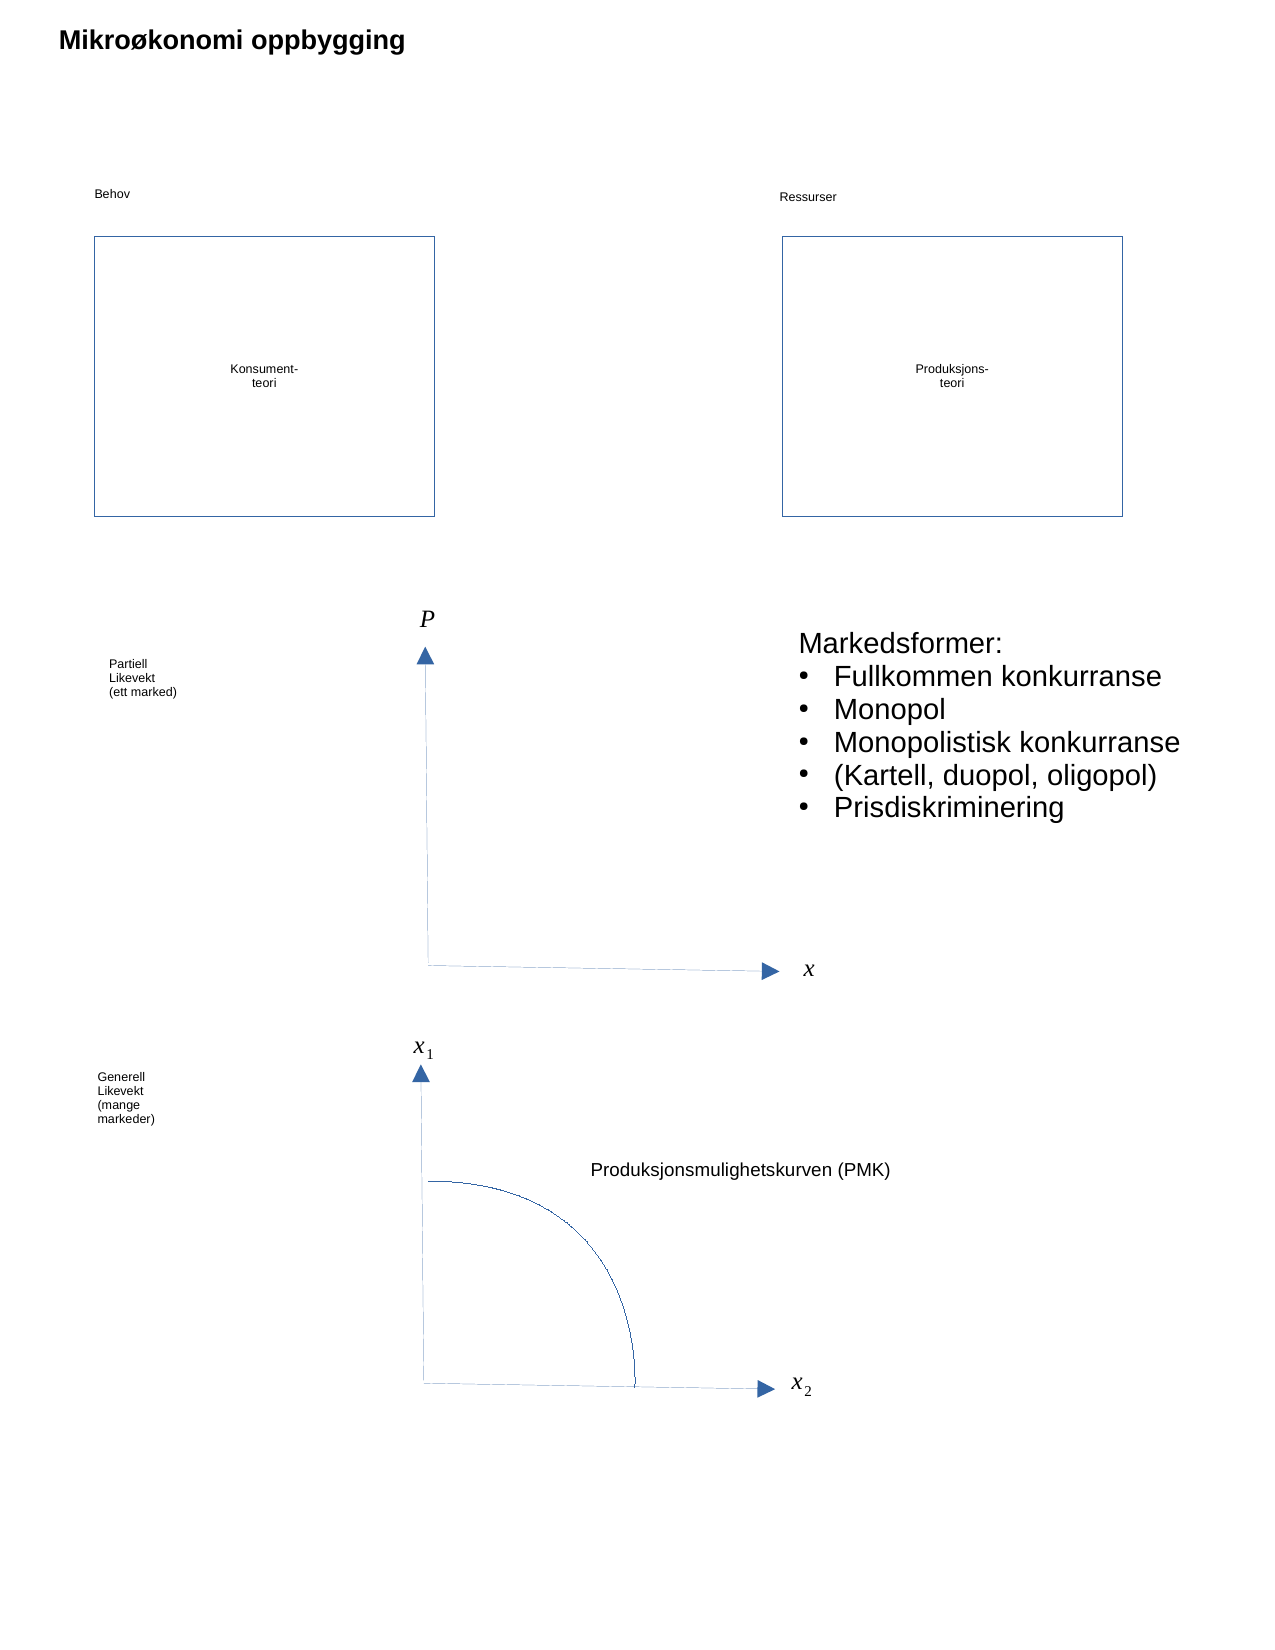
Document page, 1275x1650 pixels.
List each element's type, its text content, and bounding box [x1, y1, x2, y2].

chart [783, 1367, 818, 1400]
chart [795, 954, 822, 983]
text_box Produksjons- teori [782, 236, 1123, 517]
text_box Mikroøkonomi oppbygging [44, 17, 557, 75]
text_box Ressurser [764, 183, 965, 240]
text_box Markedsformer: Fullkommen konkurranse Monopol Monopolistisk konkurranse (Kartell, duopol, oligopol) Prisdiskriminering [783, 620, 1196, 874]
text_box Produksjonsmulighetskurven (PMK) [575, 1151, 906, 1209]
text_box Behov [79, 180, 216, 237]
chart [411, 606, 442, 634]
chart [406, 1031, 440, 1063]
text_box Konsument- teori [94, 236, 435, 517]
text_box Generell Likevekt (mange markeder) [82, 1063, 283, 1246]
text_box Partiell Likevekt (ett marked) [94, 649, 327, 791]
